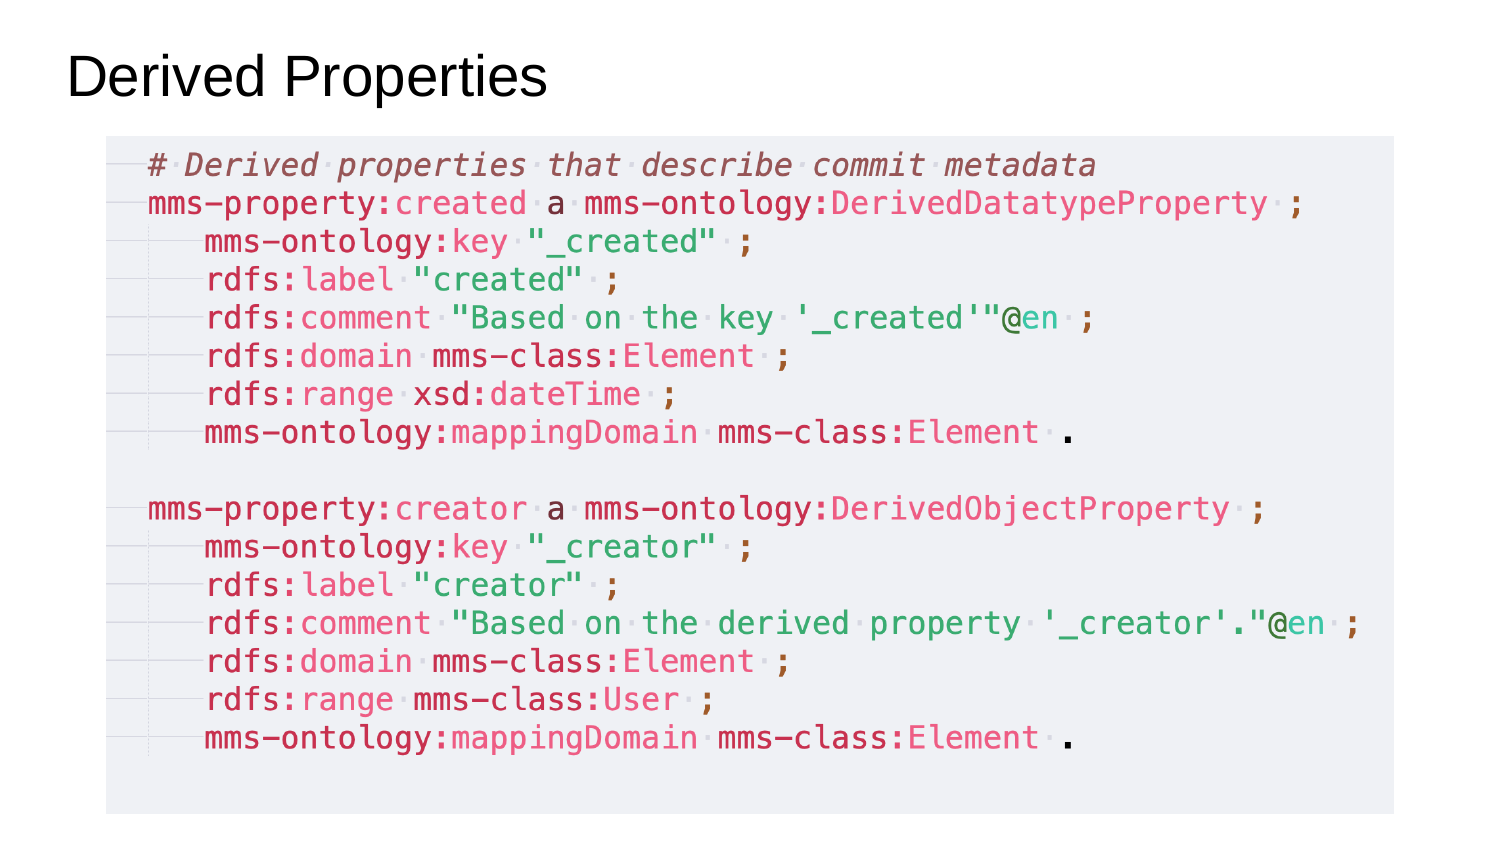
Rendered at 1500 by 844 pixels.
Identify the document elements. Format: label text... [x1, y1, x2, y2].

title Derived Properties [51, 23, 1449, 117]
picture [106, 136, 1394, 814]
